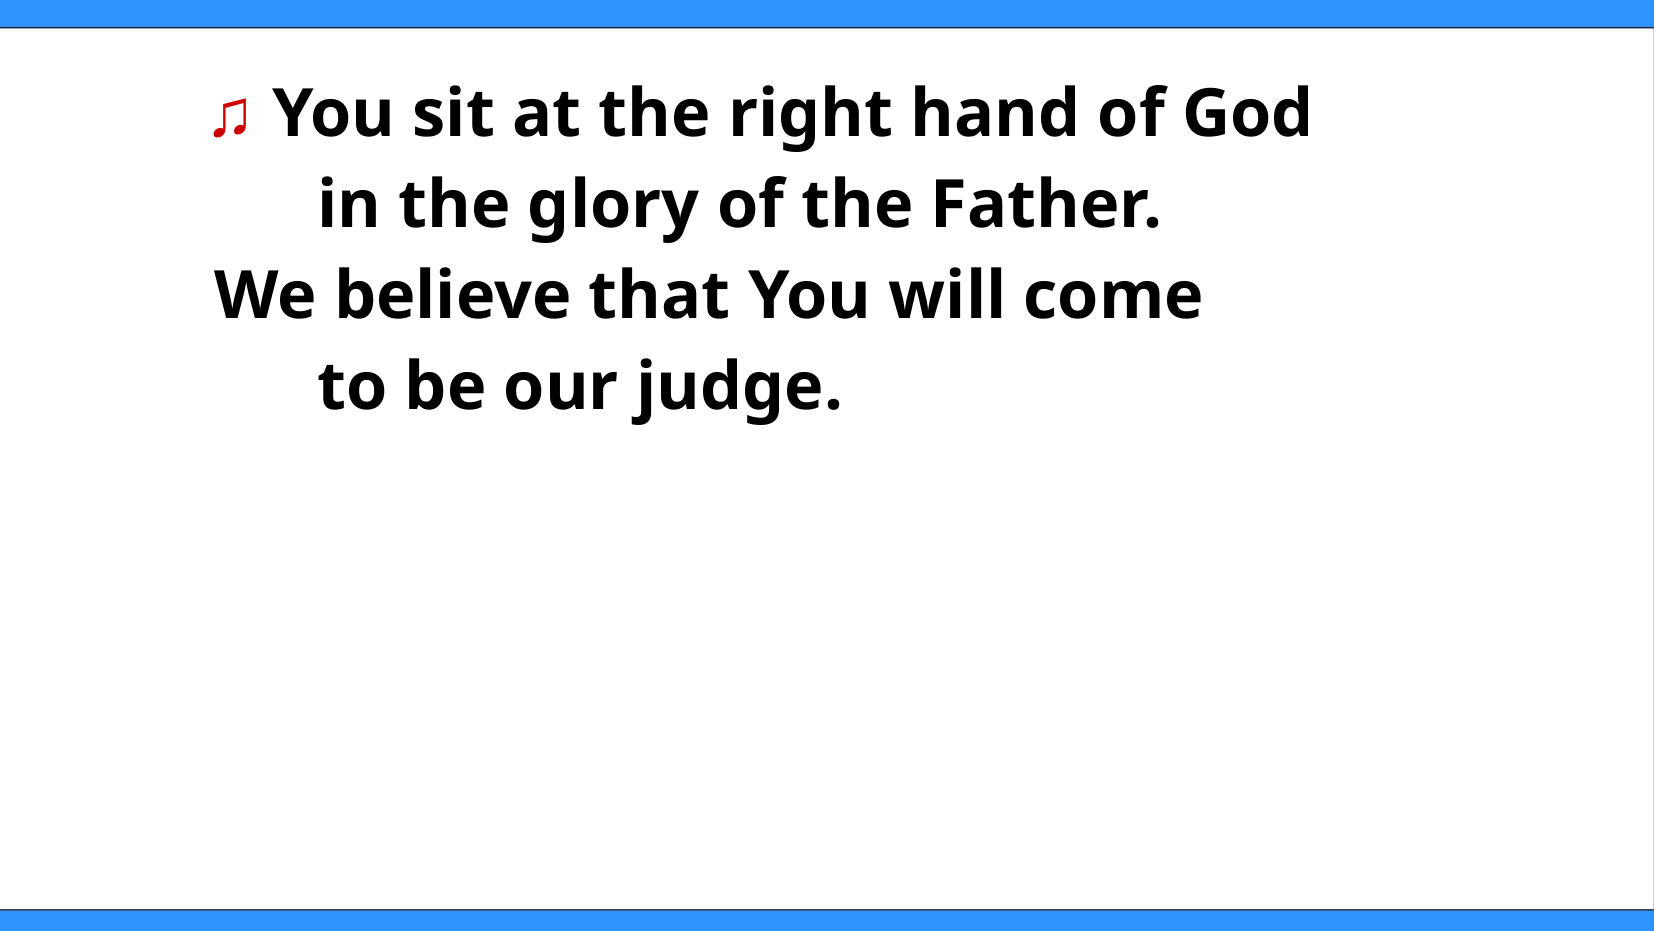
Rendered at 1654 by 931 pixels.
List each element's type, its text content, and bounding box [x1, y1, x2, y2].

picture [0, 0, 1654, 931]
text_box ♫ You sit at the right hand of God in the glory of the Father. We believe that You will come to be our judge. [92, 60, 1548, 500]
